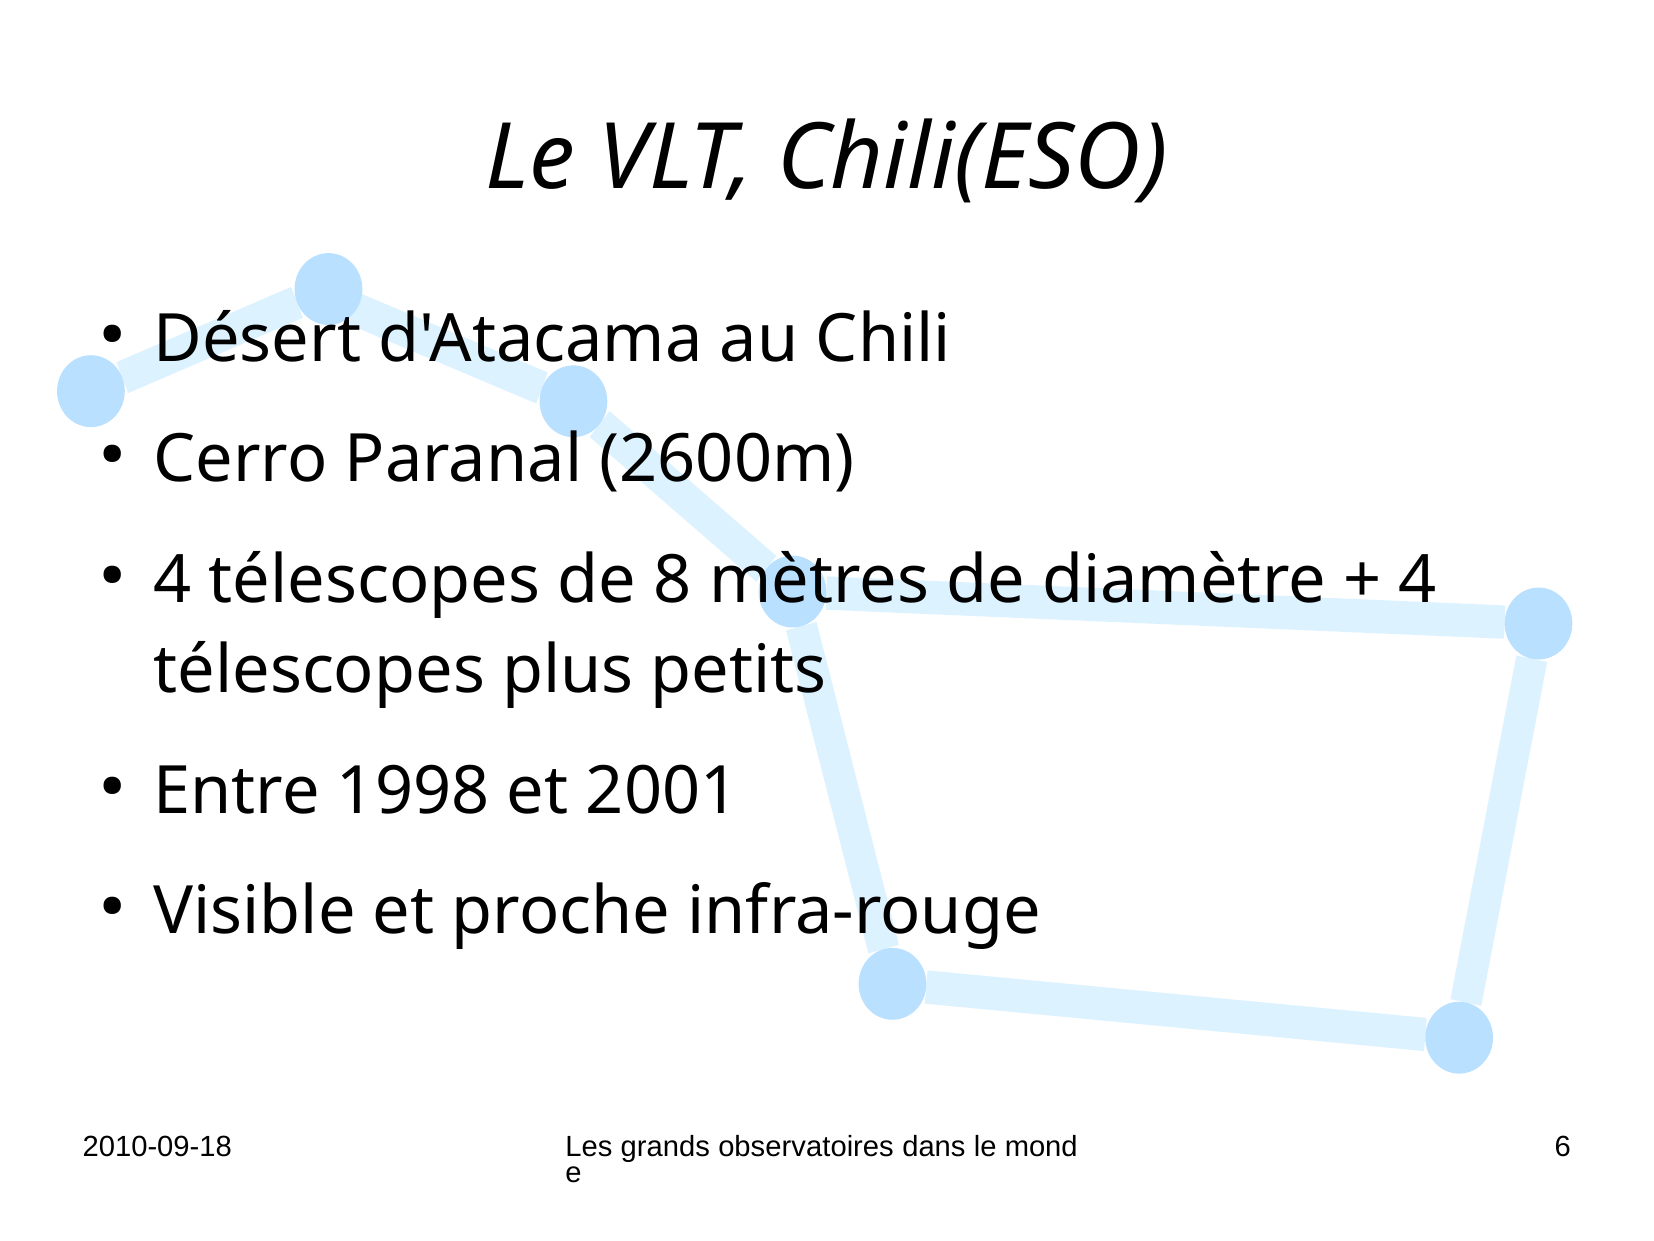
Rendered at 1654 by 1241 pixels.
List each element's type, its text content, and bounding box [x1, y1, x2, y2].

list Désert d'Atacama au Chili Cerro Paranal (2600m) 4 télescopes de 8 mètres de diamètre + 4 télescopes plus petits Entre 1998 et 2001 Visible et proche infra-rouge [82, 290, 1571, 1109]
title Le VLT, Chili(ESO) [82, 49, 1571, 257]
